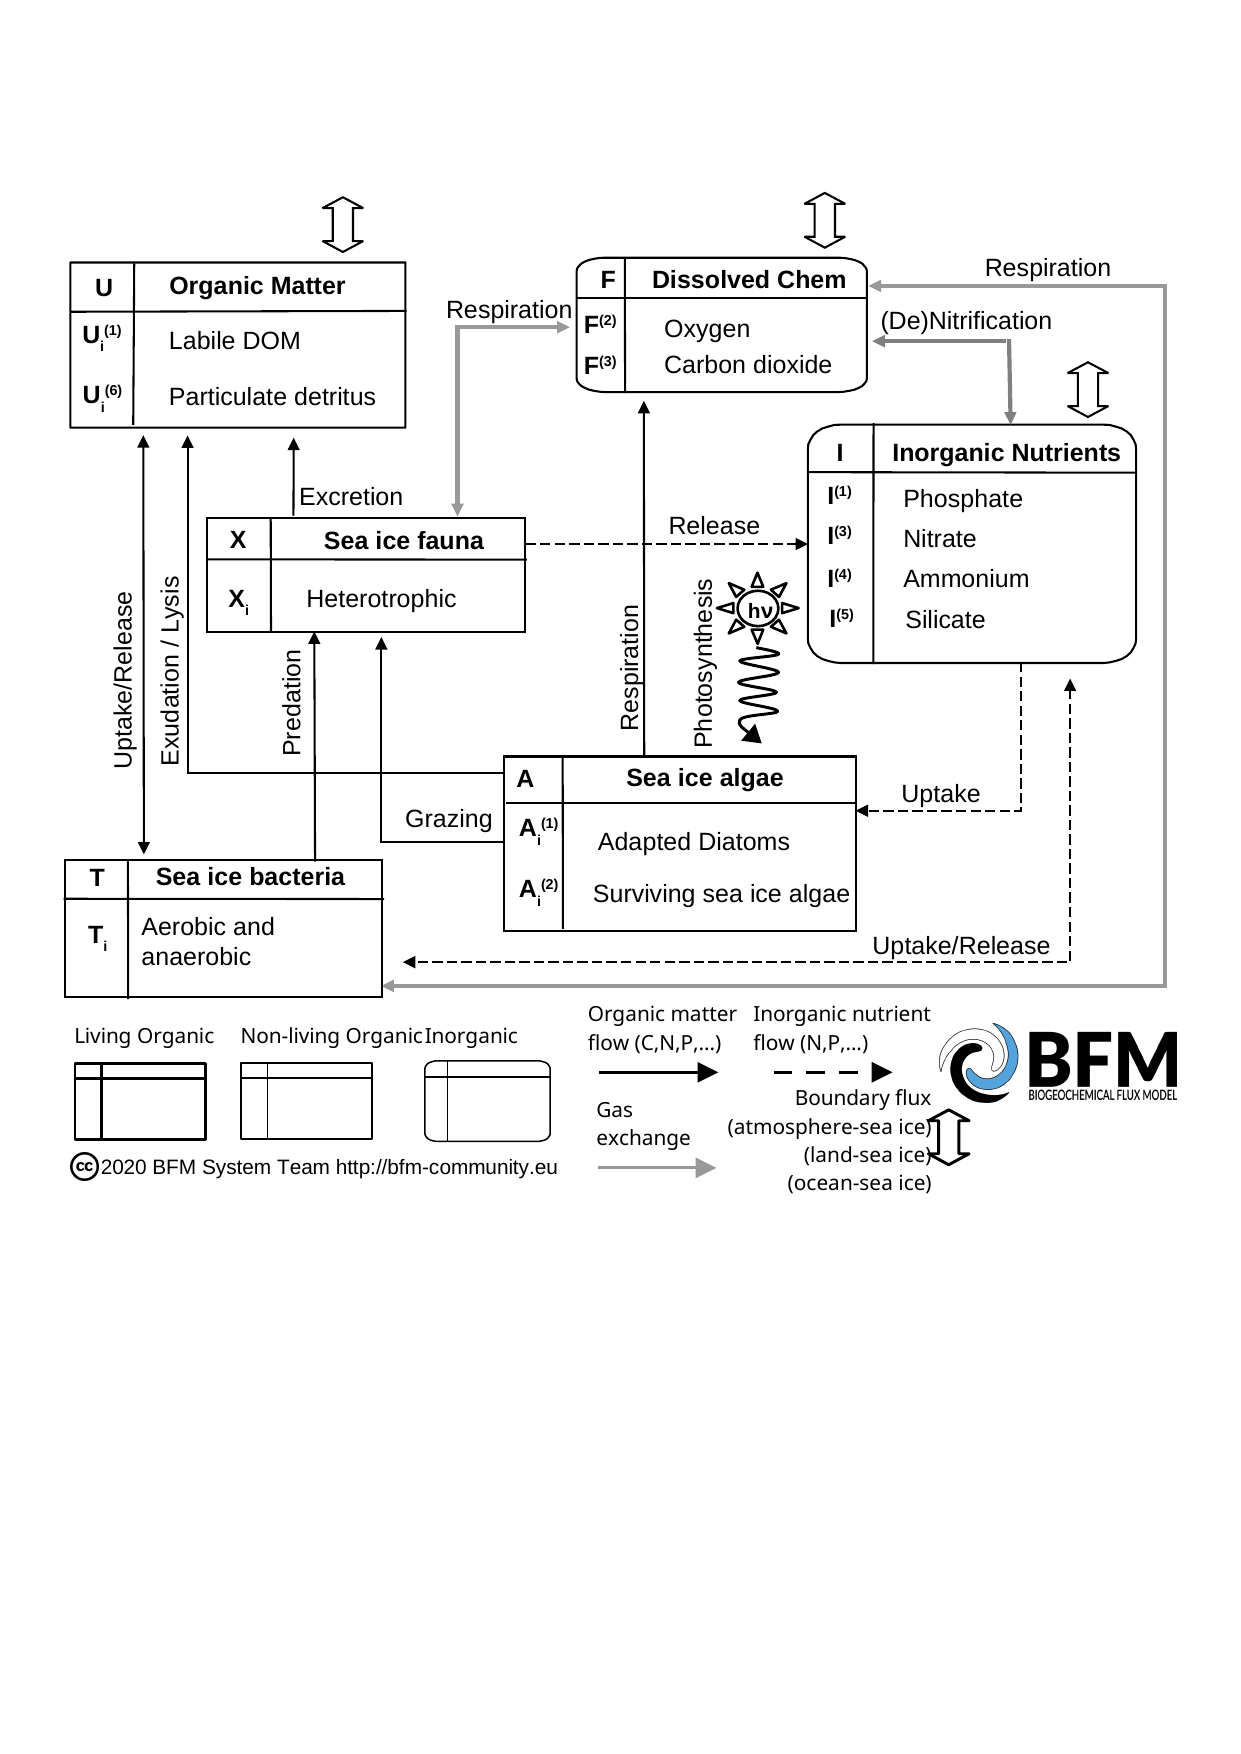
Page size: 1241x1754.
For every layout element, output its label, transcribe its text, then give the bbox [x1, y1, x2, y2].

text_box Sea ice bacteria [138, 861, 364, 891]
text_box Sea ice fauna [286, 524, 522, 554]
text_box Oxygen [664, 312, 848, 342]
text_box T [87, 861, 107, 891]
text_box Grazing [399, 802, 500, 833]
text_box X [229, 524, 247, 554]
text_box [751, 572, 764, 587]
text_box (De)Nitrification [874, 304, 1060, 335]
text_box Respiration [439, 293, 575, 324]
text_box Adapted Diatoms [597, 825, 861, 849]
text_box 2020 BFM System Team http://bfm-community.eu [63, 1148, 576, 1187]
text_box Heterotrophic [306, 582, 526, 612]
text_box Ui(6) [78, 378, 127, 416]
text_box Inorganic Nutrients [880, 437, 1133, 467]
text_box Carbon dioxide [664, 348, 848, 378]
text_box Silicate [905, 603, 1012, 634]
text_box Excretion [292, 480, 411, 511]
text_box Uptake/Release [866, 929, 1058, 960]
text_box Organic Matter [169, 270, 364, 300]
text_box Respiration [613, 598, 644, 738]
text_box Surviving sea ice algae [592, 860, 856, 925]
text_box Uptake [895, 777, 988, 808]
text_box Respiration [978, 251, 1119, 282]
text_box Ai(2) [515, 872, 562, 910]
text_box Release [662, 510, 768, 541]
text_box Inorganic [409, 1013, 623, 1058]
text_box F(2) [579, 308, 622, 340]
text_box [751, 629, 764, 644]
text_box [728, 625, 740, 634]
picture [70, 1152, 99, 1181]
text_box Ui(1) [78, 317, 126, 356]
text_box Aerobic and anaerobic [141, 910, 369, 969]
text_box Labile DOM [168, 324, 324, 354]
text_box Ammonium [903, 563, 1031, 593]
text_box Nitrate [903, 522, 1006, 553]
text_box Ti [85, 917, 111, 956]
text_box A [515, 763, 535, 793]
text_box I(5) [820, 602, 863, 634]
text_box Uptake/Release [106, 584, 137, 776]
text_box I [830, 437, 850, 467]
text_box Dissolved Chem [639, 263, 860, 293]
text_box [728, 583, 741, 592]
text_box I(3) [818, 519, 861, 551]
text_box Inorganic nutrient flow (N,P,...) [727, 991, 963, 1064]
text_box F(3) [579, 348, 622, 381]
text_box Xi [216, 581, 261, 620]
text_box [716, 603, 733, 613]
text_box Gas exchange [574, 1087, 714, 1160]
text_box I(1) [818, 479, 861, 511]
text_box Exudation / Lysis [153, 569, 184, 773]
text_box Sea ice algae [609, 762, 802, 792]
text_box Photosynthesis [686, 571, 717, 755]
text_box Living Organic [59, 1012, 272, 1058]
text_box I(4) [818, 562, 861, 594]
picture [939, 1023, 1177, 1103]
text_box Non-living Organic [272, 1012, 439, 1058]
text_box Boundary flux (atmosphere-sea ice) (land-sea ice) (ocean-sea ice) [718, 1104, 858, 1177]
text_box Predation [275, 642, 306, 763]
text_box Phosphate [903, 482, 1043, 512]
text_box [776, 629, 787, 634]
text_box [788, 604, 799, 612]
text_box U [94, 271, 114, 301]
text_box Organic matter flow (C,N,P,...) [582, 991, 727, 1064]
text_box hν [733, 588, 788, 629]
text_box Particulate detritus [168, 380, 432, 410]
text_box Ai(1) [515, 811, 562, 849]
text_box [774, 583, 787, 588]
text_box F [597, 263, 619, 293]
